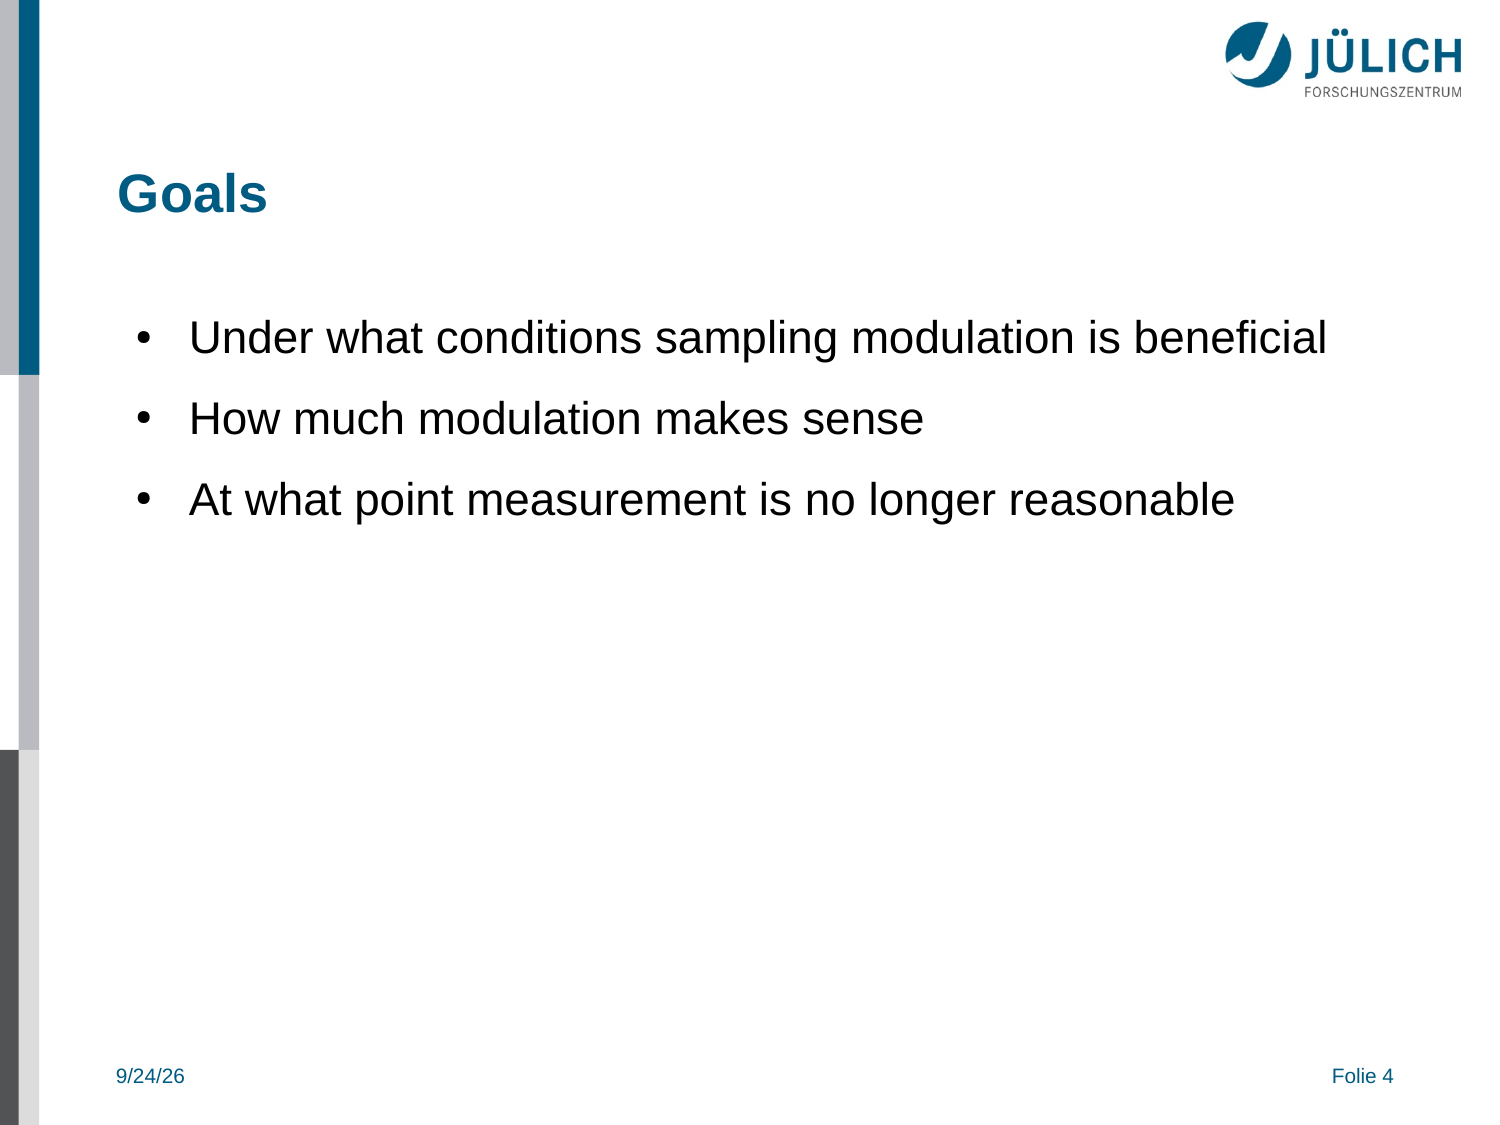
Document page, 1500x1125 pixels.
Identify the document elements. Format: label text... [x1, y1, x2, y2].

list Under what conditions sampling modulation is beneficial How much modulation makes sense At what point measurement is no longer reasonable [117, 312, 1396, 988]
picture [1224, 20, 1461, 97]
title Goals [117, 99, 1393, 288]
